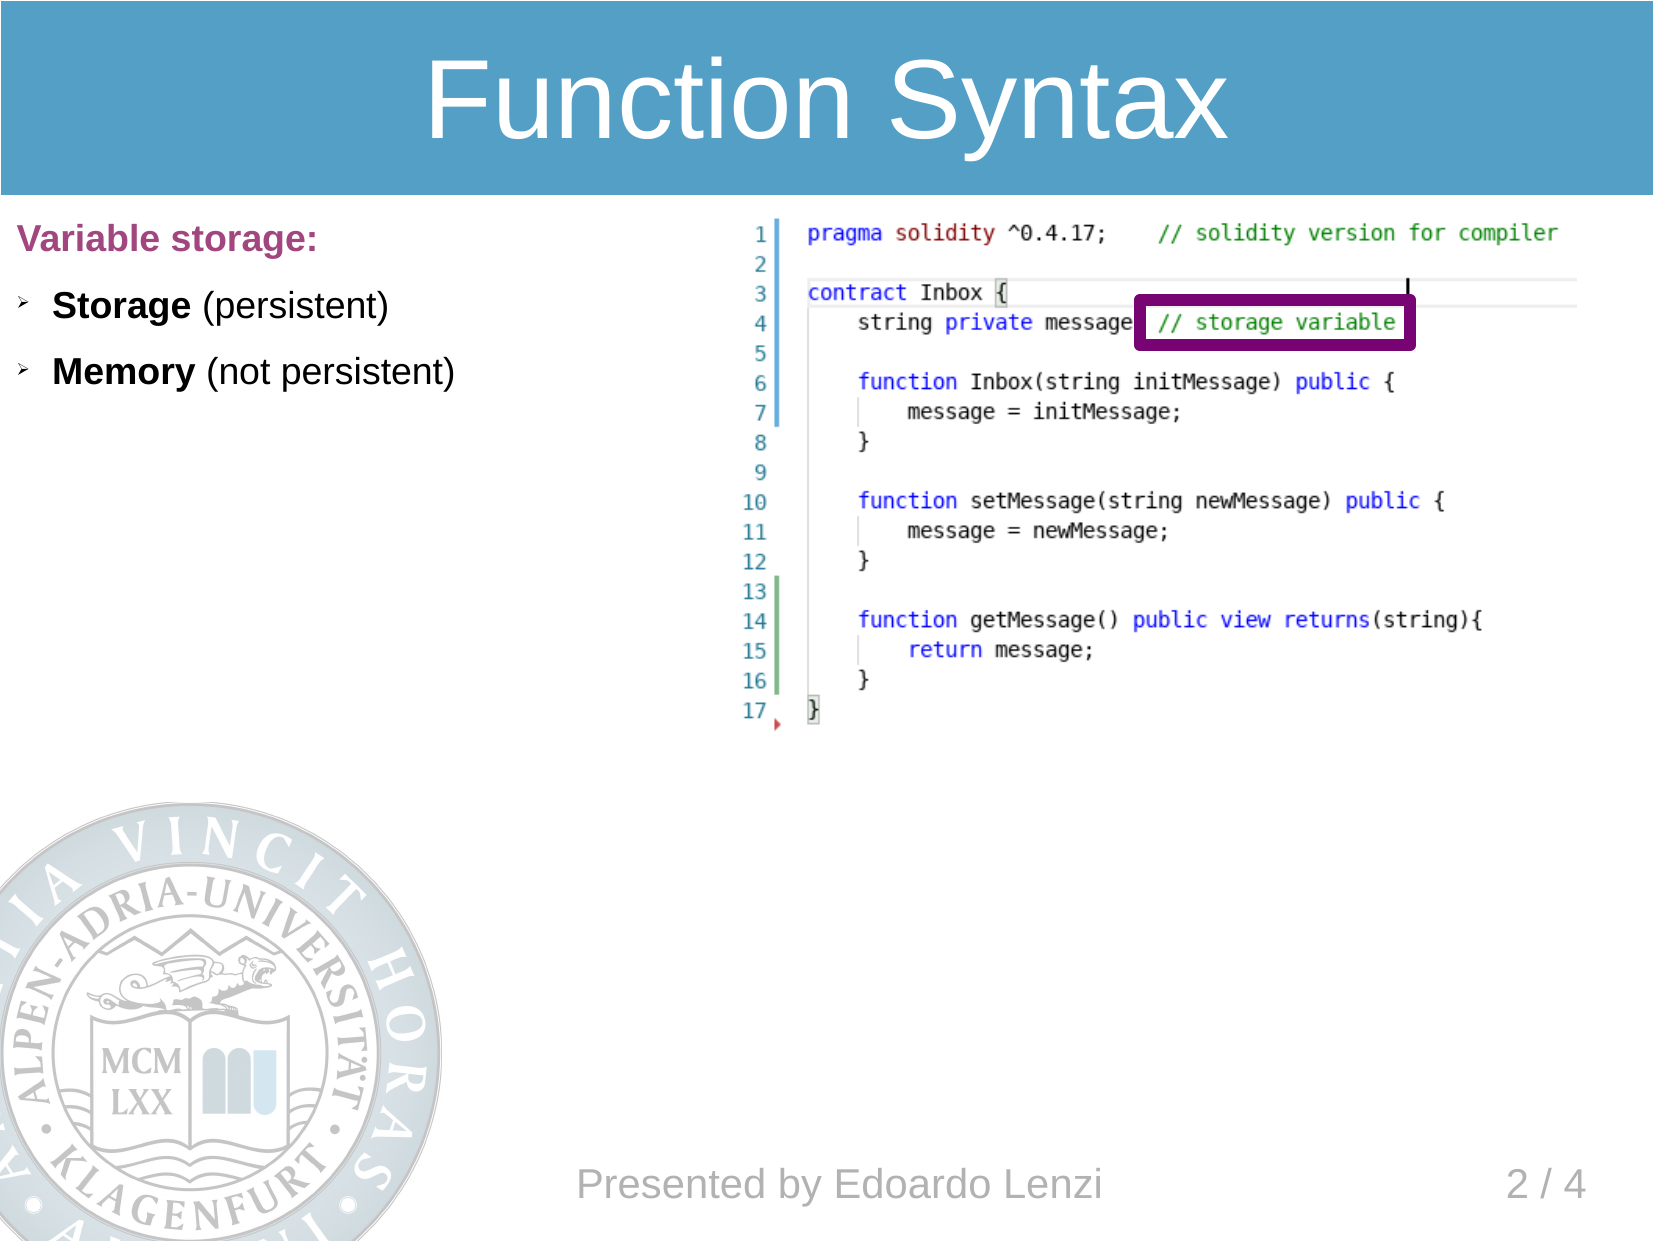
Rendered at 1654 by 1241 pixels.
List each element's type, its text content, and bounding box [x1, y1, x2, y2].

text_box Variable storage: Storage (persistent) Memory (not persistent) [1, 210, 736, 736]
list Presented by Edoardo Lenzi 2 / 4 [505, 1160, 1654, 1241]
picture [709, 211, 1577, 742]
text_box [0, 0, 82, 196]
text_box [0, 801, 452, 1241]
text_box [1571, 0, 1654, 196]
title Function Syntax [82, 0, 1571, 204]
